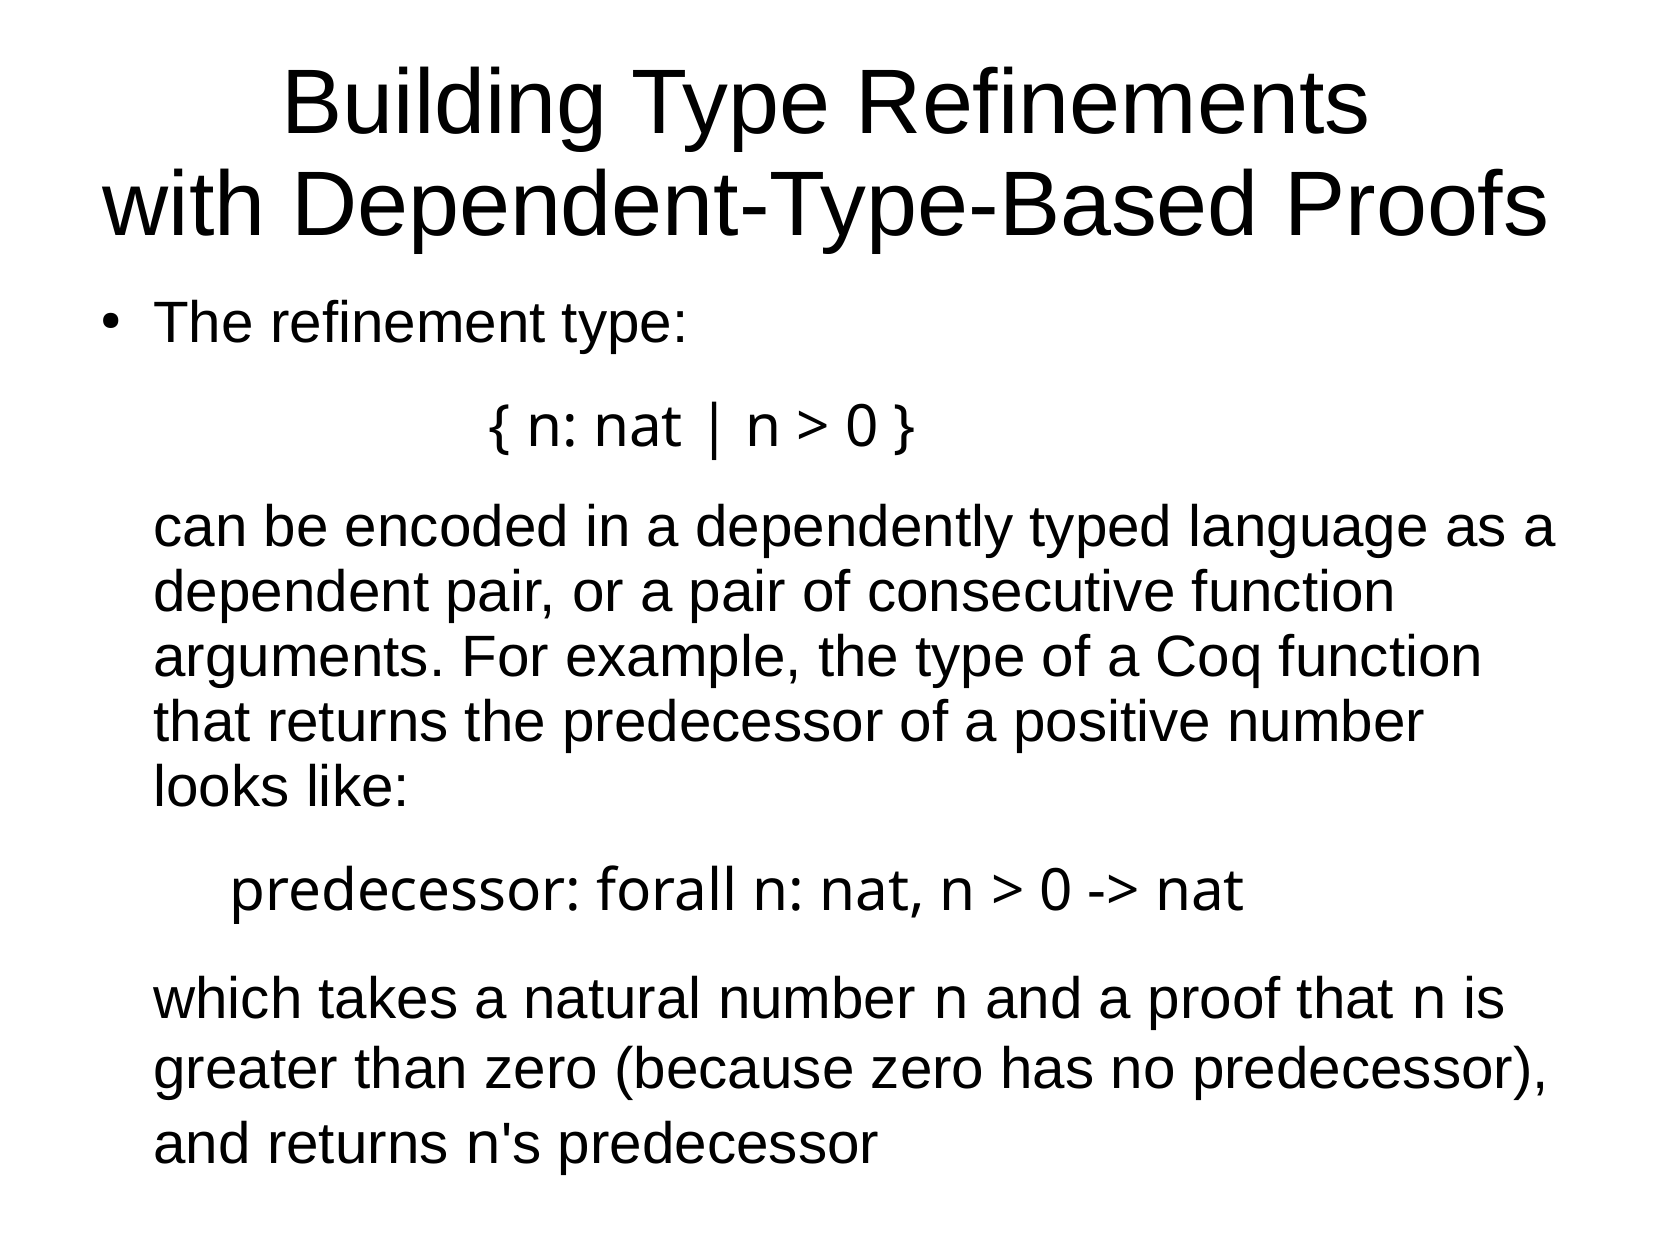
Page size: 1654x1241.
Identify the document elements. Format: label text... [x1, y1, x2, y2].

list The refinement type: { n: nat | n > 0 } can be encoded in a dependently typed language as a dependent pair, or a pair of consecutive function arguments. For example, the type of a Coq function that returns the predecessor of a positive number looks like: predecessor: forall n: nat, n > 0 -> nat which takes a natural number n and a proof that n is greater than zero (because zero has no predecessor), and returns n's predecessor [82, 290, 1571, 1146]
title Building Type Refinements with Dependent-Type-Based Proofs [82, 49, 1571, 257]
